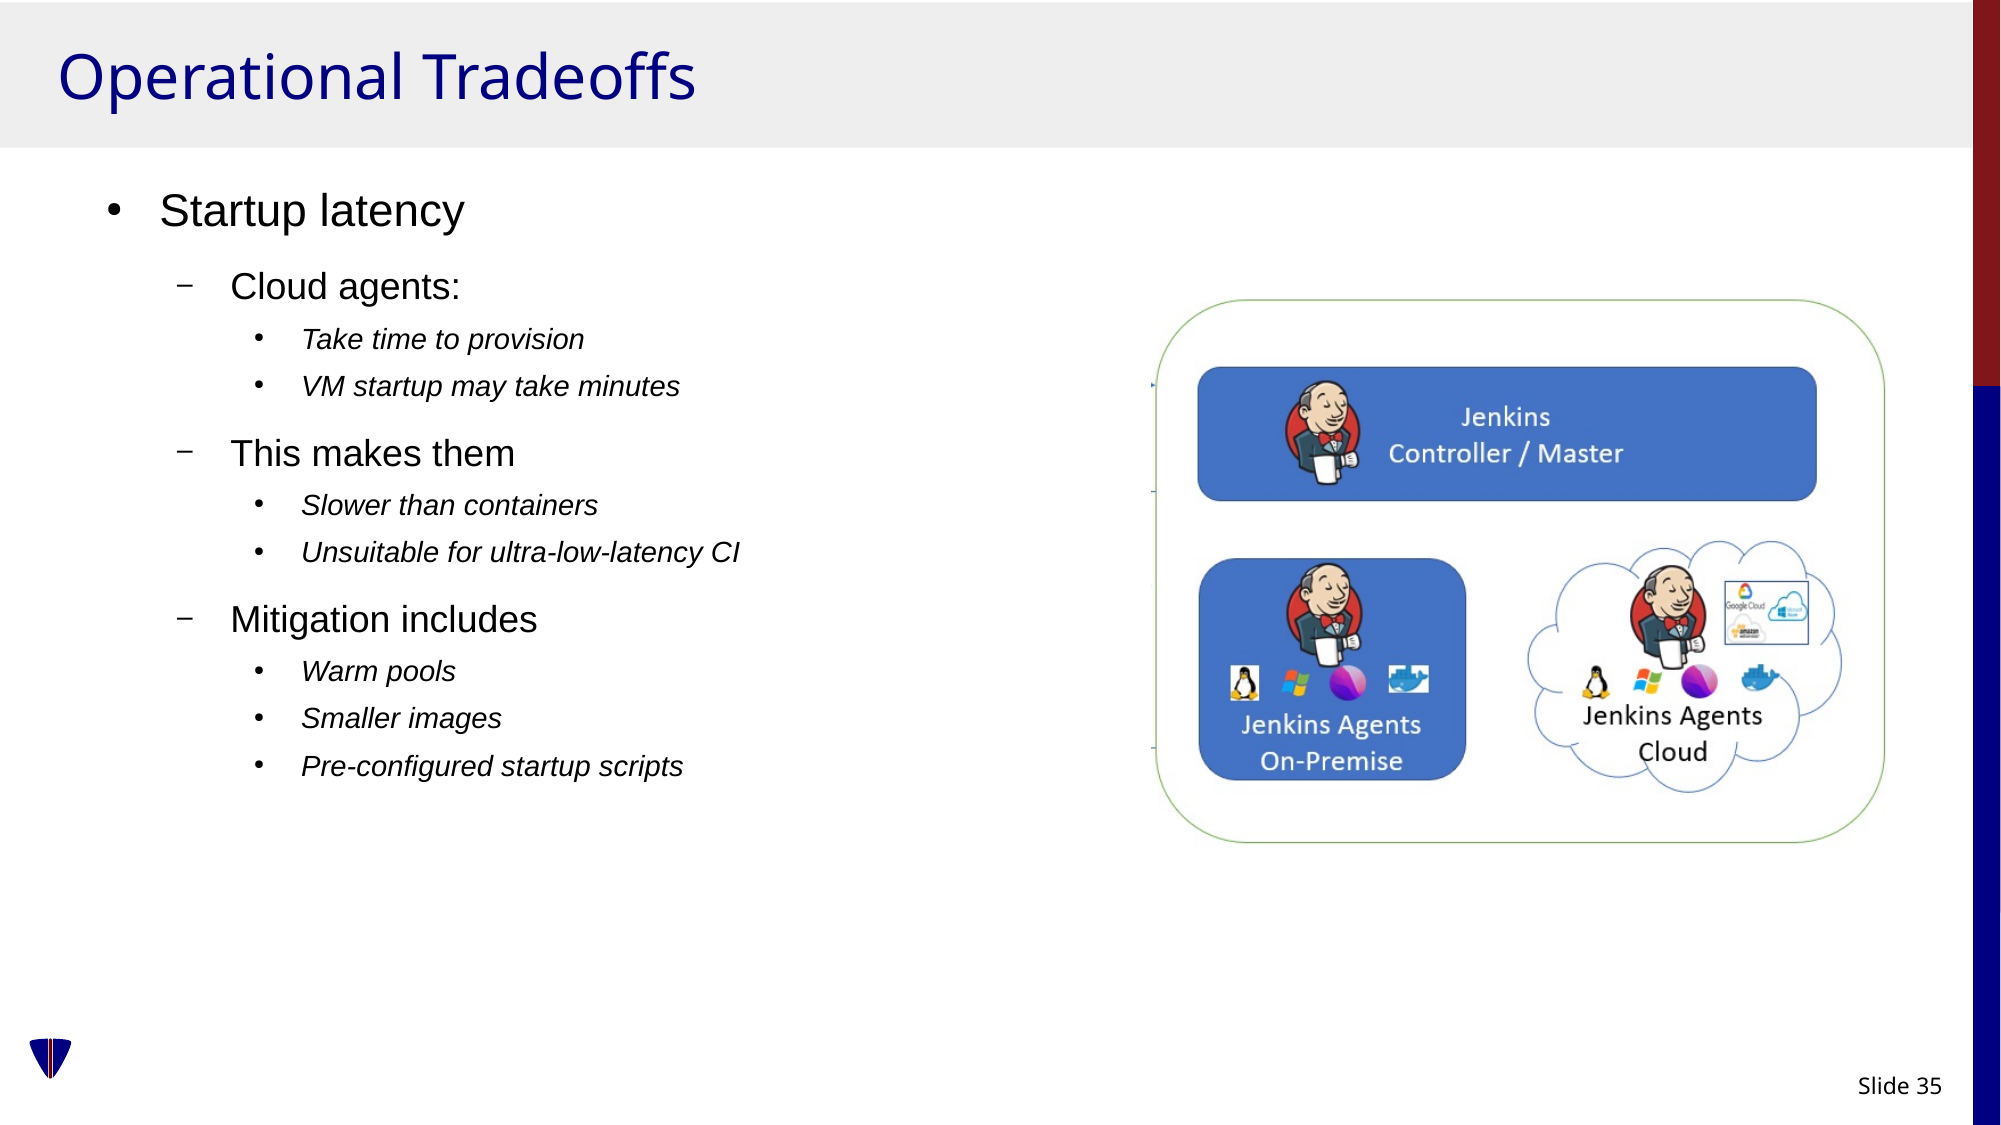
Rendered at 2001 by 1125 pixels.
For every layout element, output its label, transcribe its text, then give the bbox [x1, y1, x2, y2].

title Operational Tradeoffs [0, 2, 1973, 148]
picture [1151, 295, 1892, 850]
list Startup latency Cloud agents: Take time to provision VM startup may take minutes This makes them Slower than containers Unsuitable for ultra-low-latency CI Mitigation includes Warm pools Smaller images Pre-configured startup scripts [88, 177, 1123, 1034]
